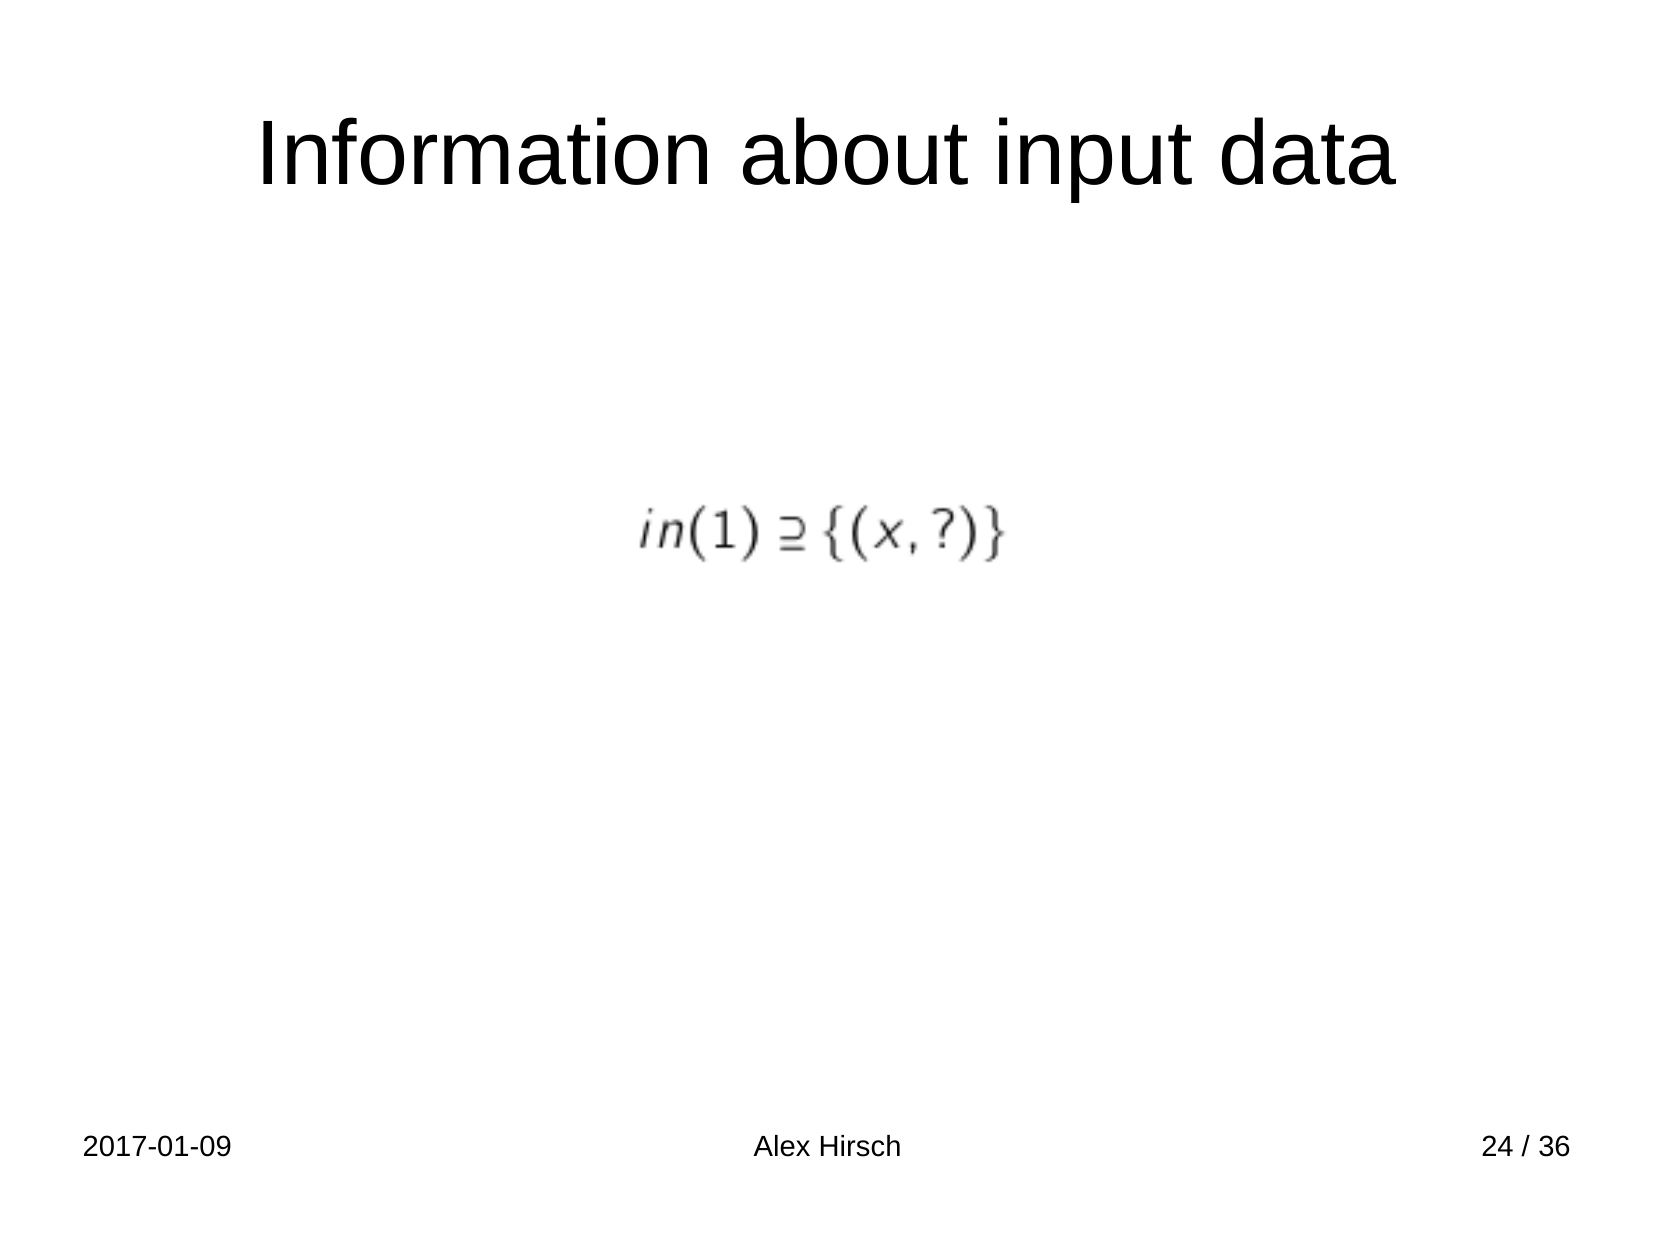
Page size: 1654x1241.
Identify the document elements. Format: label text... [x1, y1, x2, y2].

title Information about input data [82, 49, 1571, 257]
picture [605, 484, 1021, 586]
